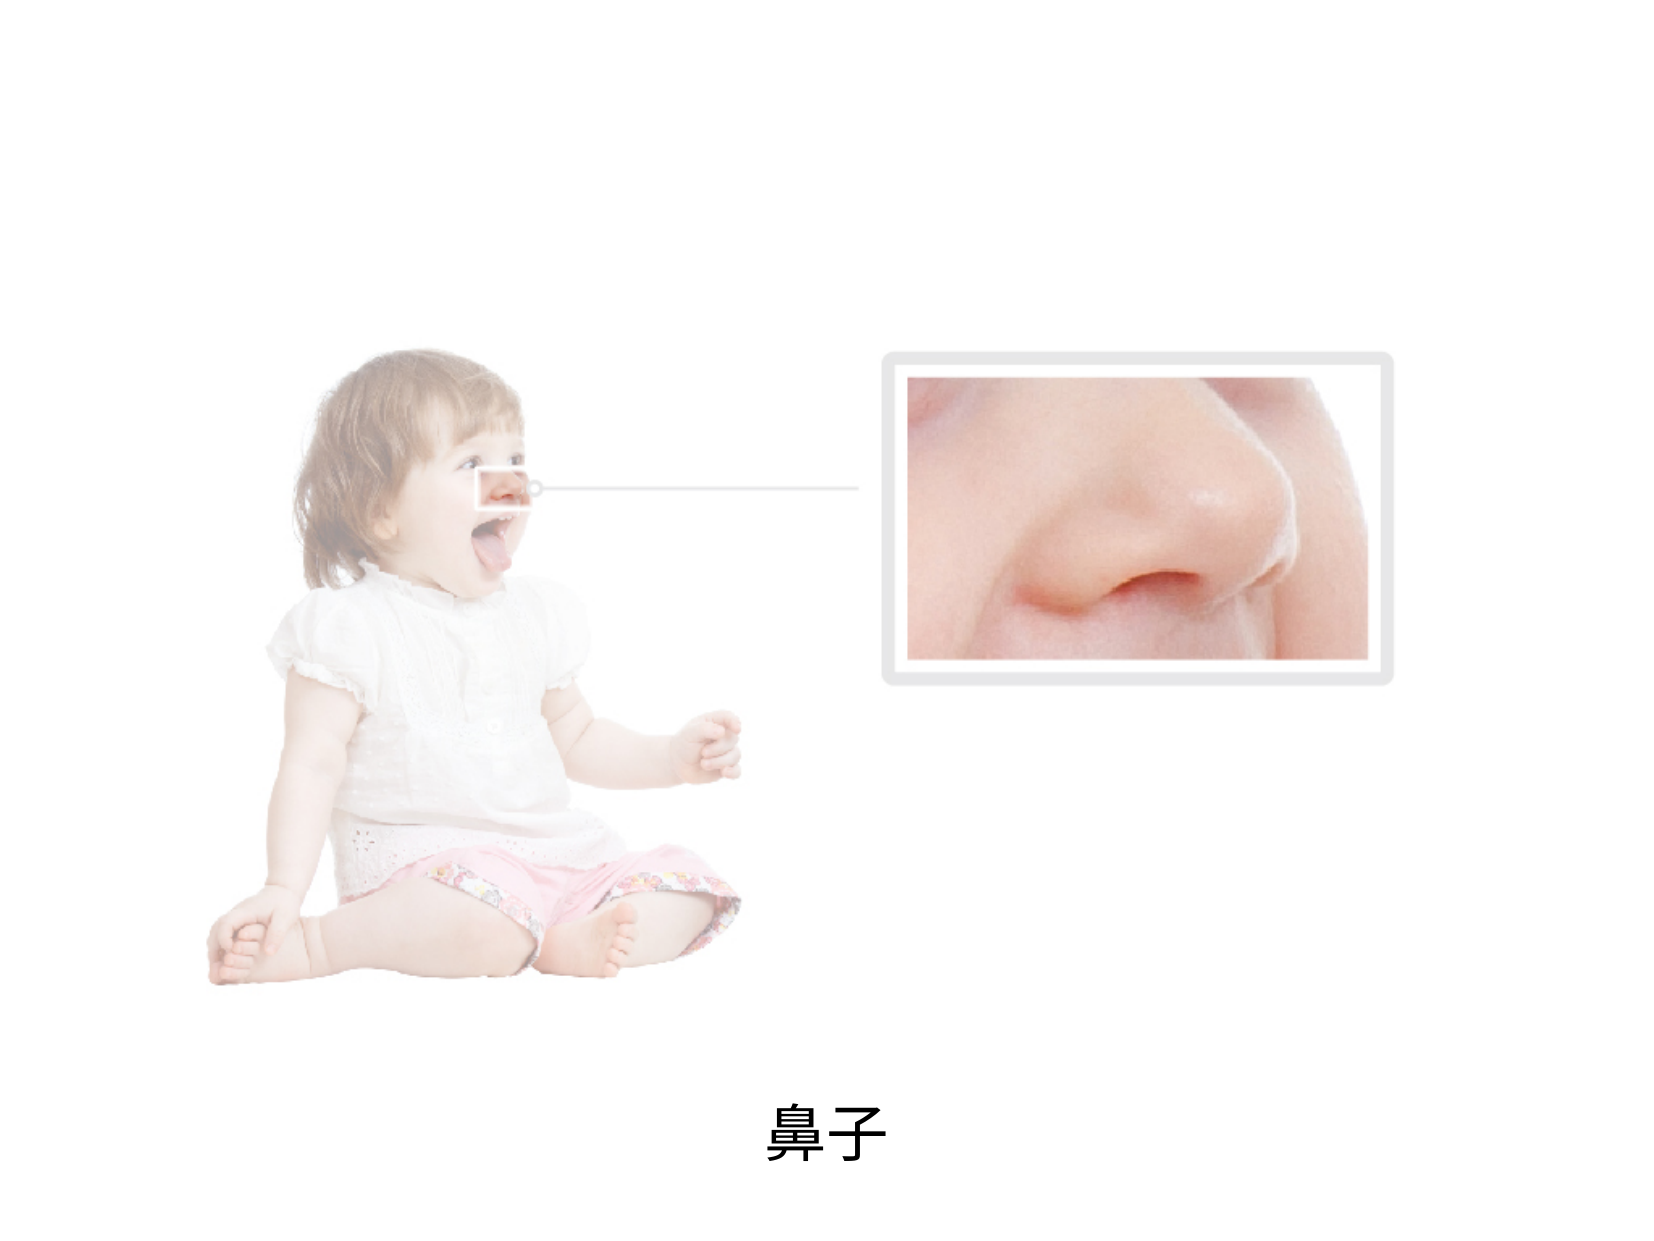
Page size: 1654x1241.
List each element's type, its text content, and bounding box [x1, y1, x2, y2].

title 鼻子 [82, 1025, 1571, 1233]
picture [0, 0, 1654, 1241]
